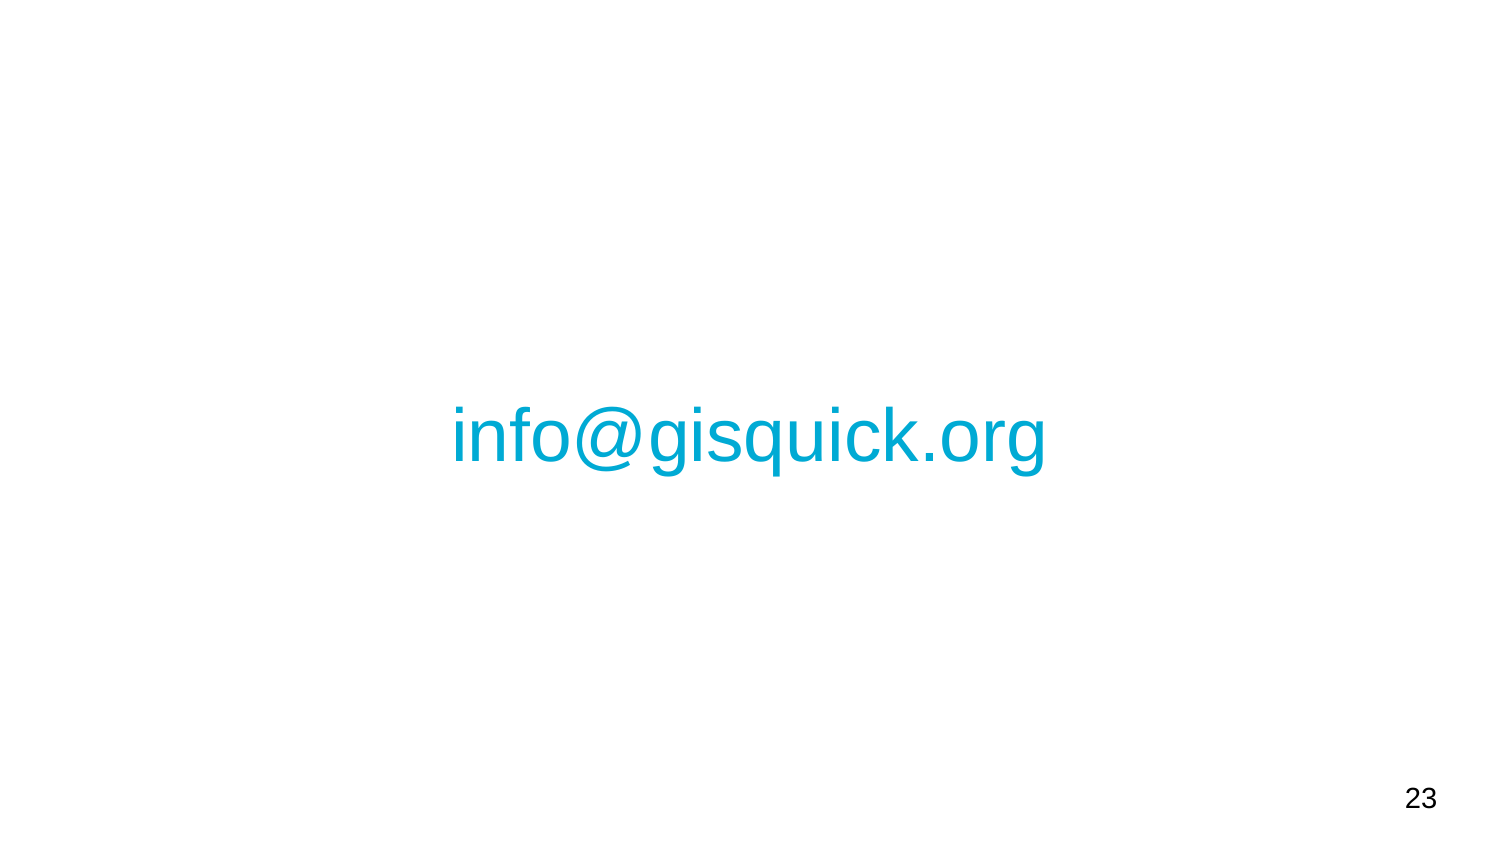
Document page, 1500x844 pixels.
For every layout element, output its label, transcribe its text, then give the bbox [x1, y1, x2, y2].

title info@gisquick.org [51, 327, 1449, 535]
slide_number <číslo> [1389, 764, 1480, 830]
